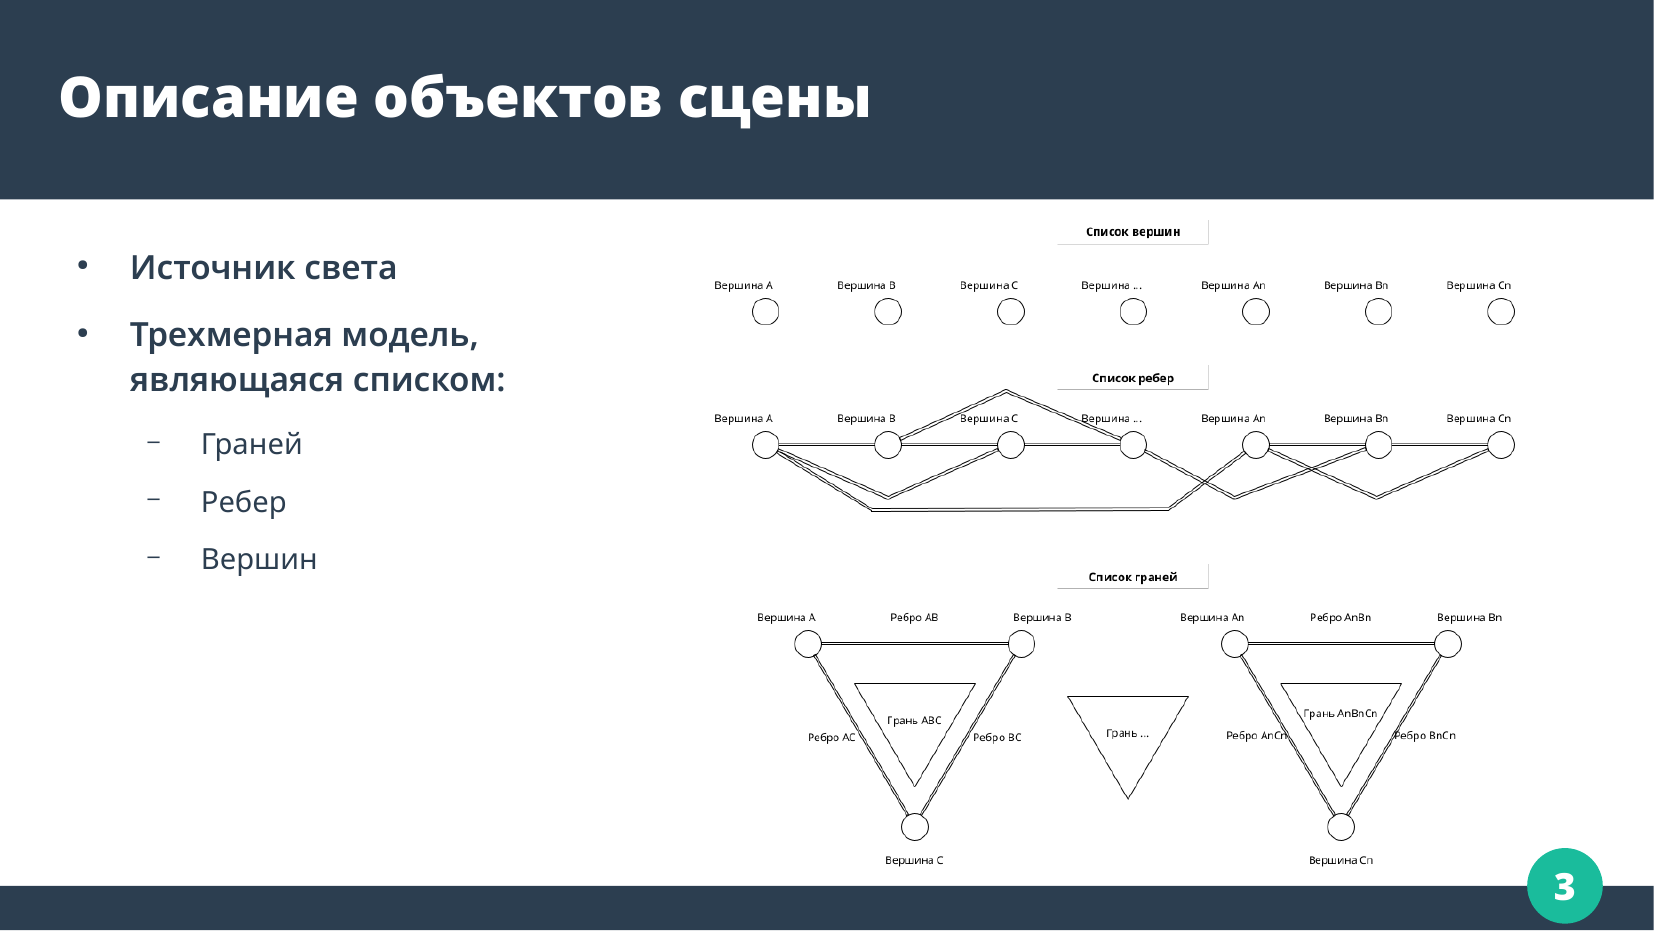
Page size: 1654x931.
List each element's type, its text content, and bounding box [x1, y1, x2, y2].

title Описание объектов сцены [59, 37, 1595, 155]
list Источник света Трехмерная модель, являющаяся списком: Граней Ребер Вершин [59, 243, 638, 864]
picture [699, 205, 1527, 882]
